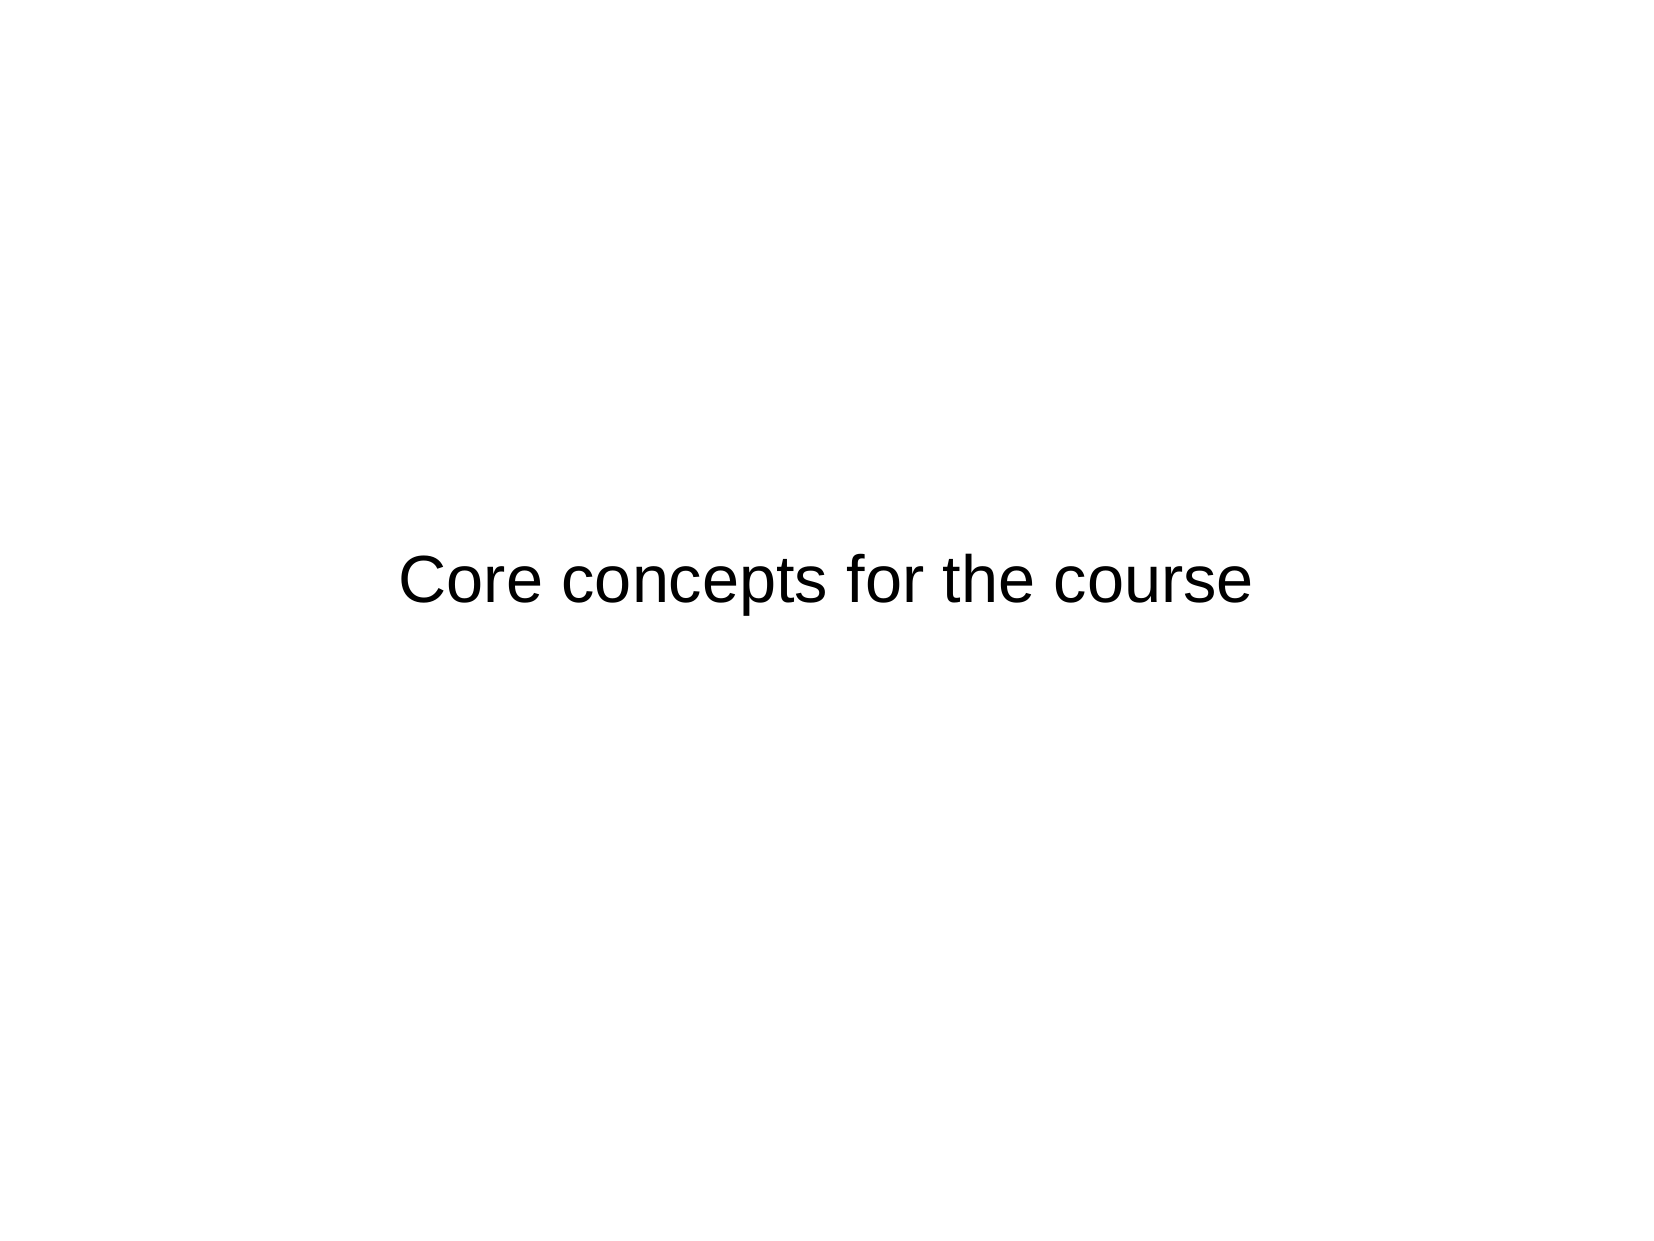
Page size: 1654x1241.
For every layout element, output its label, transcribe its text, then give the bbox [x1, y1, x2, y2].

subtitle Core concepts for the course [82, 49, 1571, 1109]
